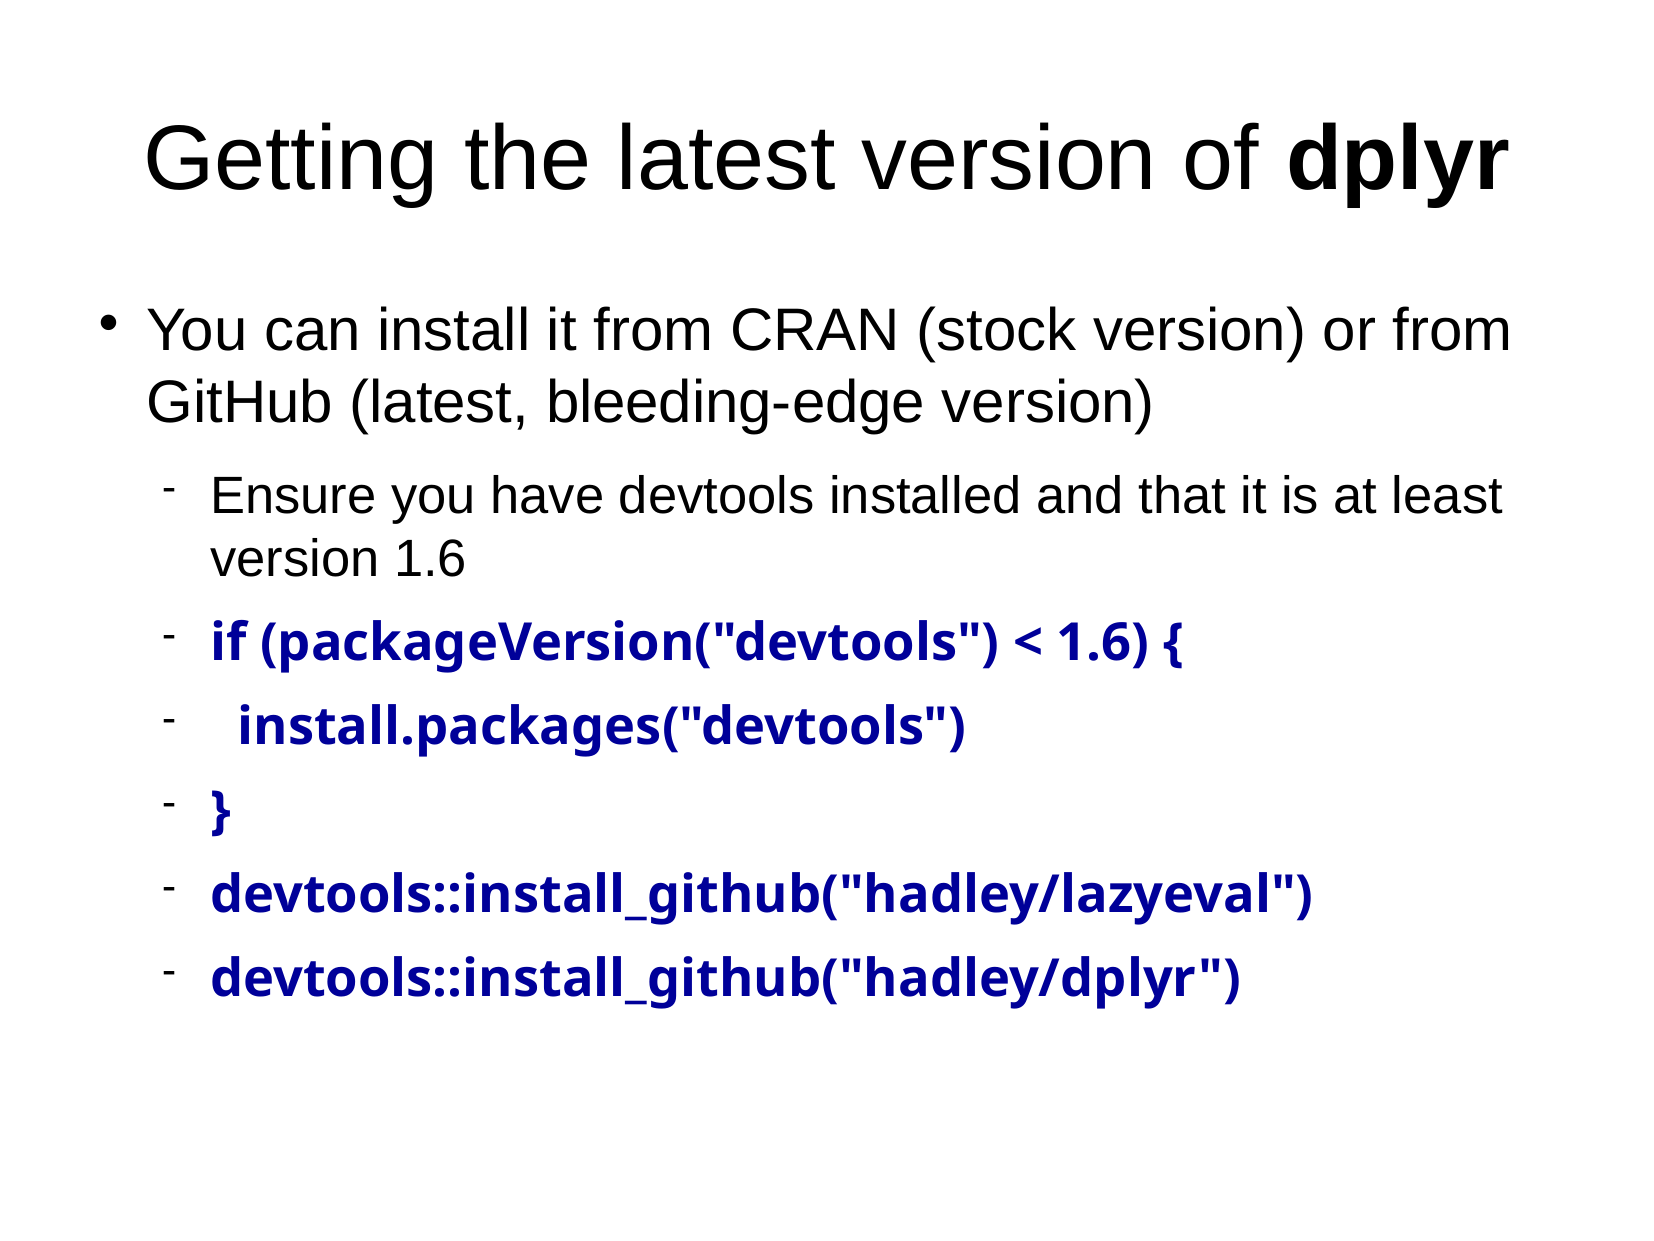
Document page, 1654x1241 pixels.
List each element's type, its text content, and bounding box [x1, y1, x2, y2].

text_box You can install it from CRAN (stock version) or from GitHub (latest, bleeding-edge version) Ensure you have devtools installed and that it is at least version 1.6 if (packageVersion("devtools") < 1.6) { install.packages("devtools") } devtools::install_github("hadley/lazyeval") devtools::install_github("hadley/dplyr") [82, 290, 1571, 1010]
text_box Getting the latest version of dplyr [82, 49, 1571, 257]
